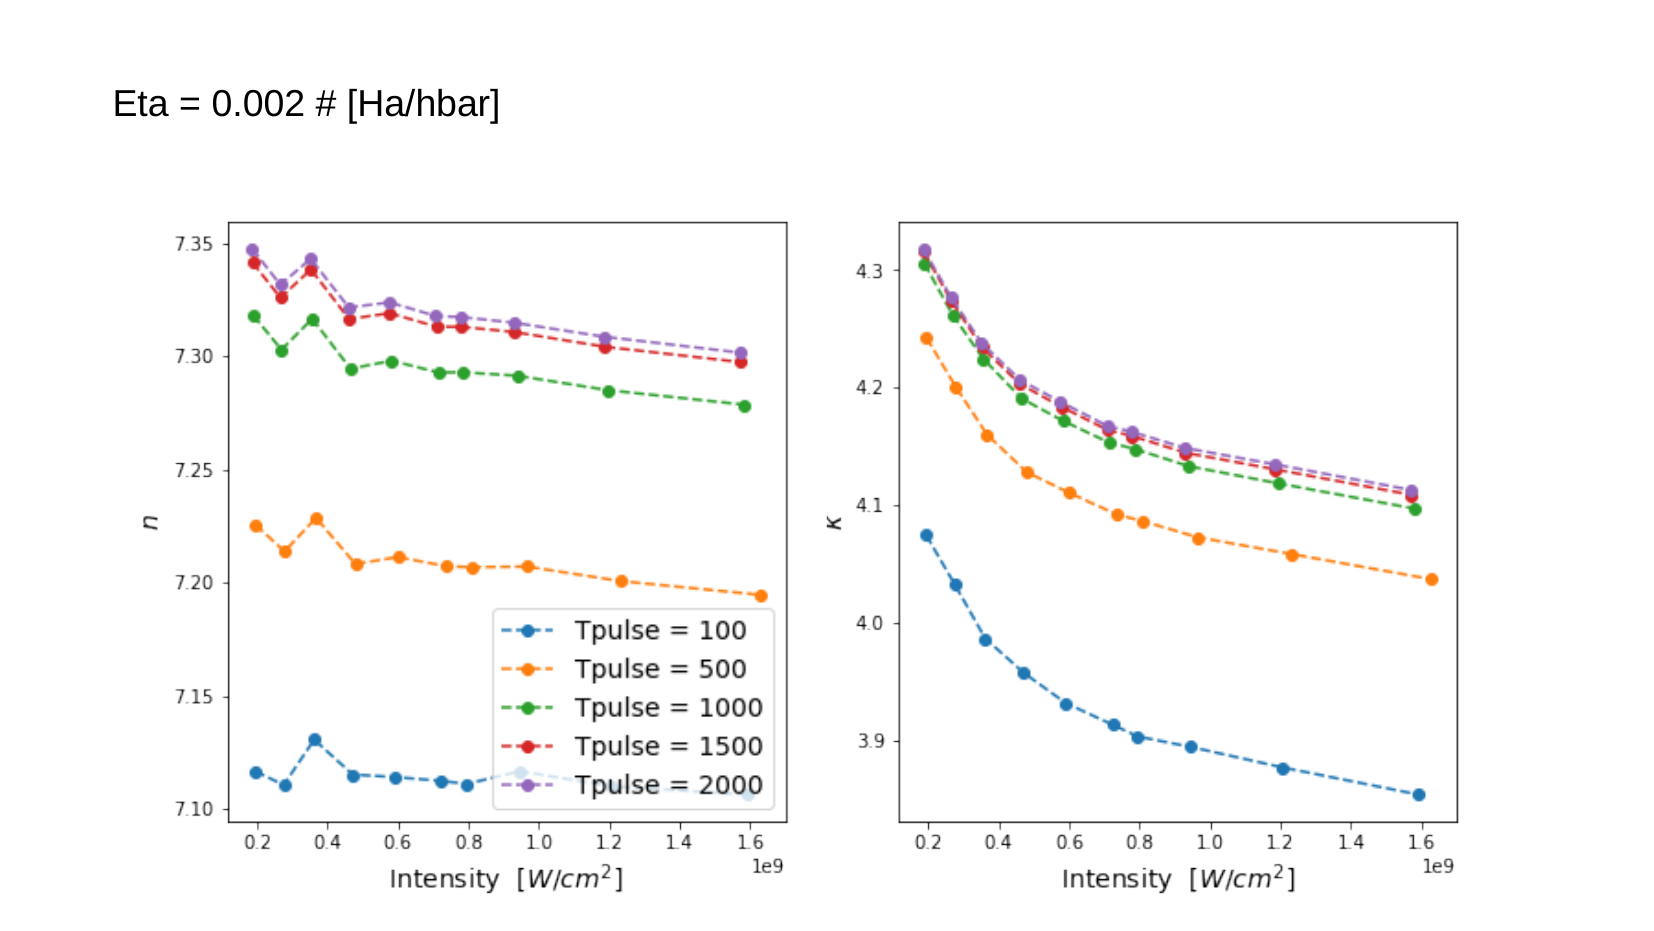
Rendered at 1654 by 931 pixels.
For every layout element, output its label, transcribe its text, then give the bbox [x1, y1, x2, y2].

picture [127, 210, 1471, 914]
text_box Eta = 0.002 # [Ha/hbar] [97, 75, 631, 174]
